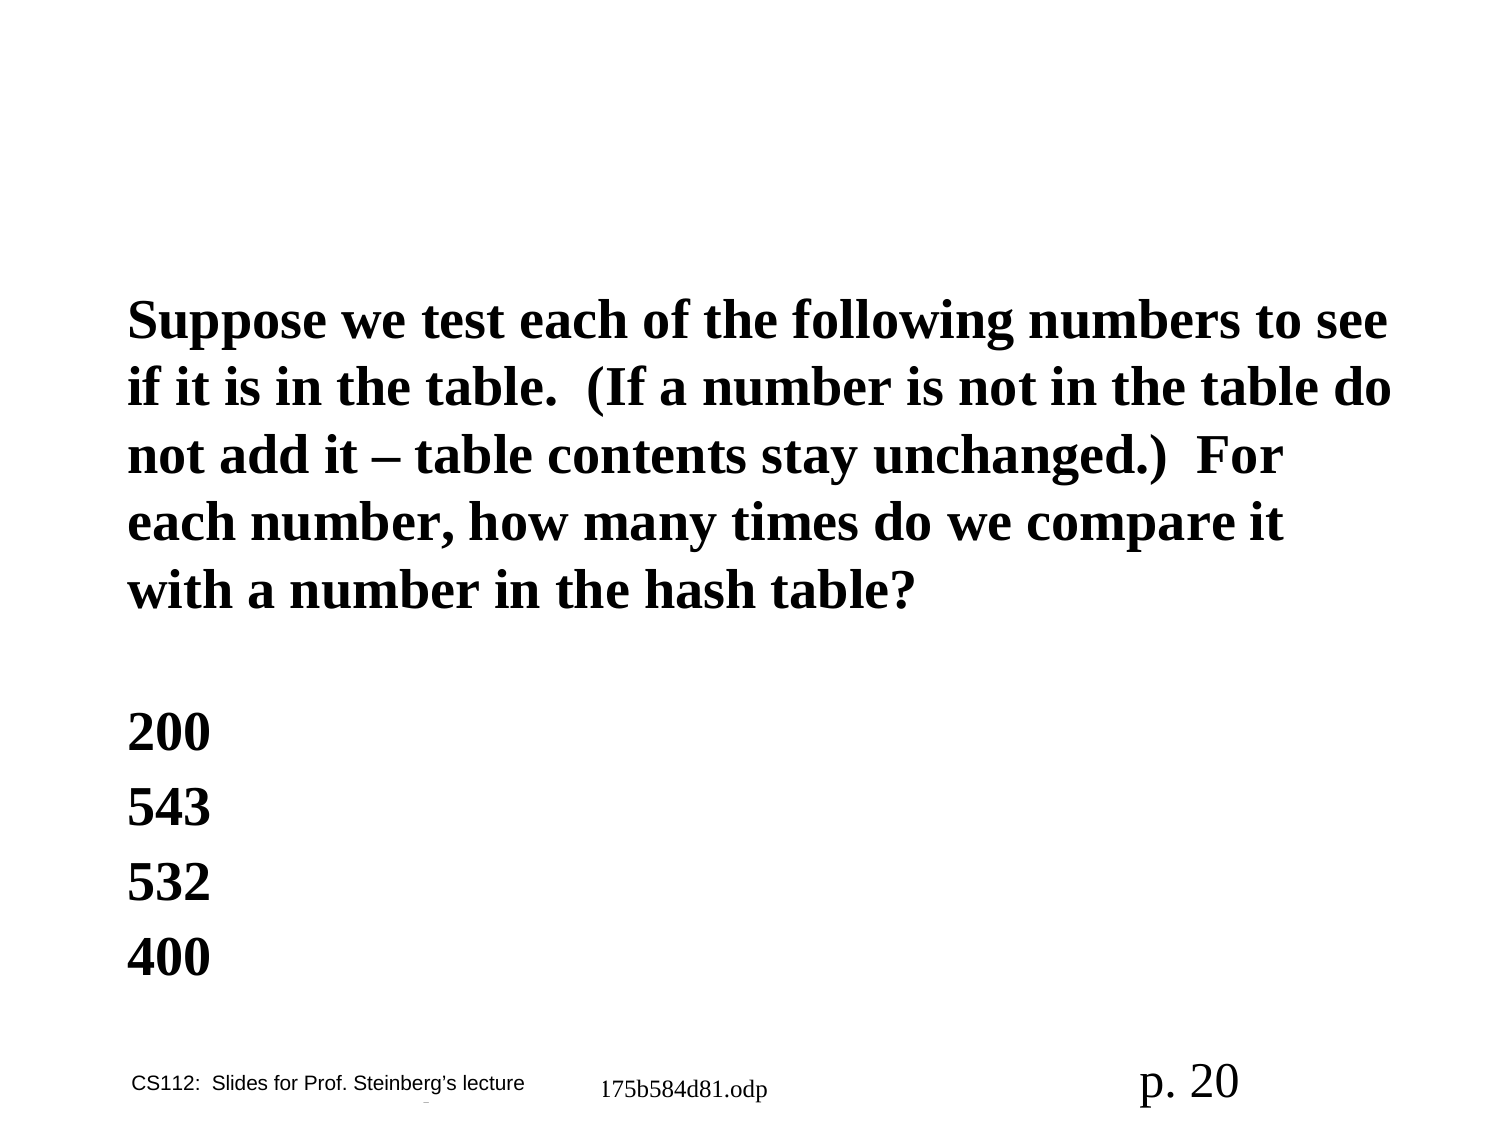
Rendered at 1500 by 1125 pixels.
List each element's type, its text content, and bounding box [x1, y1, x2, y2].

list Suppose we test each of the following numbers to see if it is in the table. (If a number is not in the table do not add it – table contents stay unchanged.) For each number, how many times do we compare it with a number in the hash table? 200 543 532 400 [112, 274, 1413, 1006]
